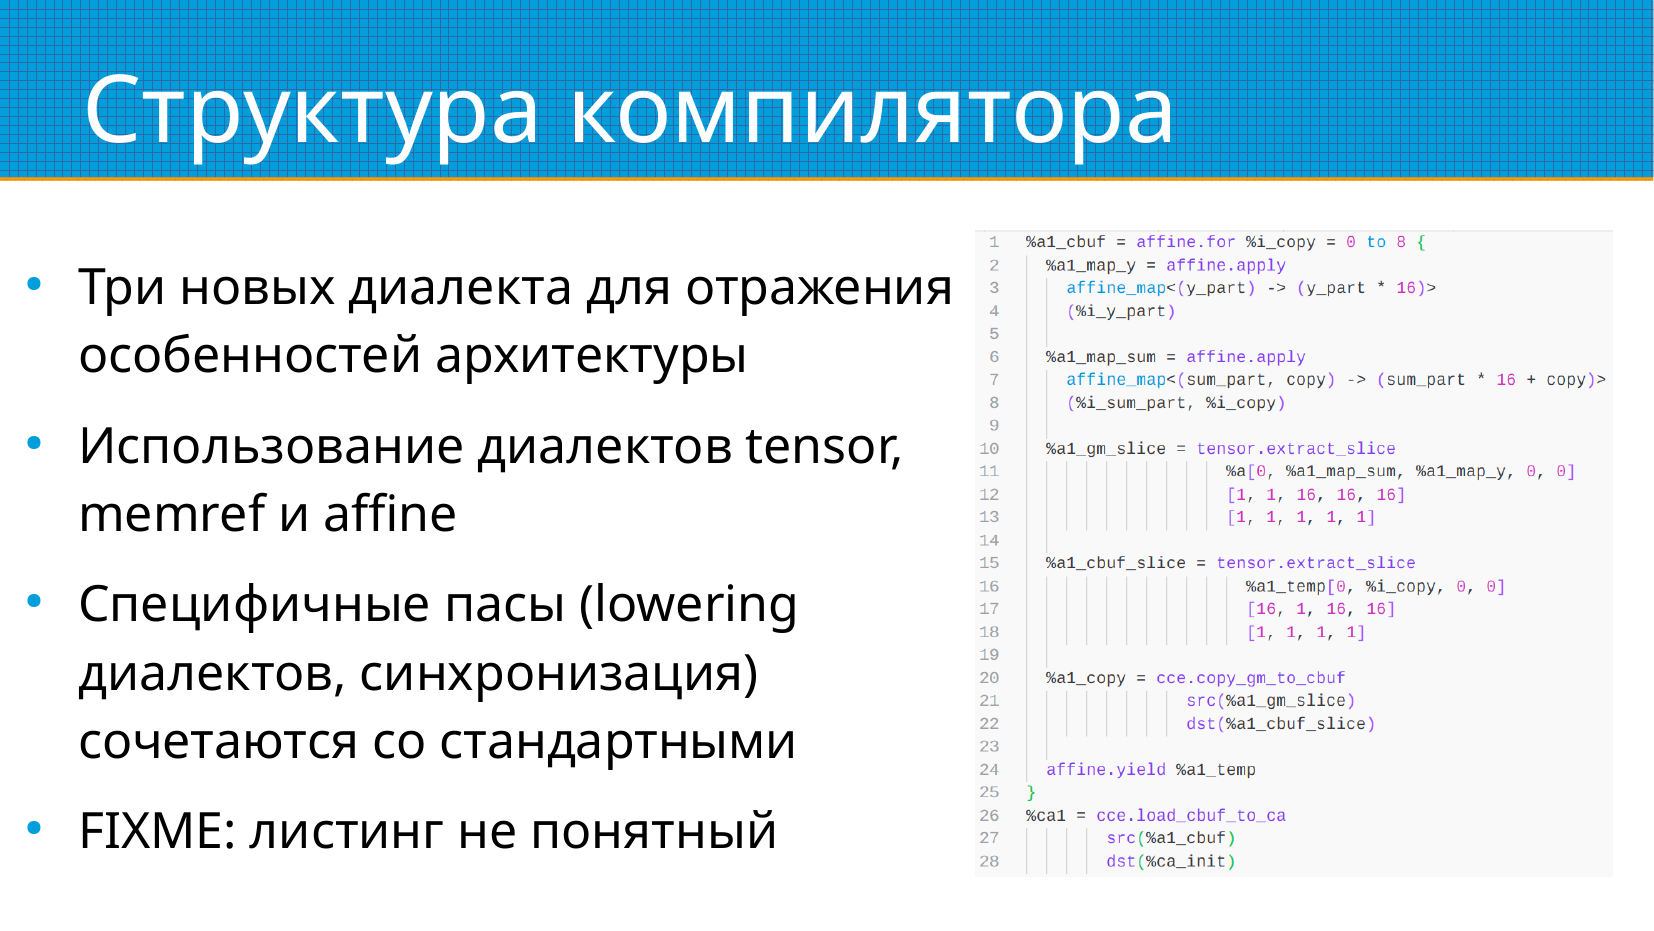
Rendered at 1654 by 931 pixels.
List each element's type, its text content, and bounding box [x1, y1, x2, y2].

picture [975, 230, 1613, 877]
list Три новых диалекта для отражения особенностей архитектуры Использование диалектов tensor, memref и affine Специфичные пасы (lowering диалектов, синхронизация) сочетаются со стандартными FIXME: листинг не понятный [7, 251, 976, 901]
title Структура компилятора [82, 14, 1571, 171]
